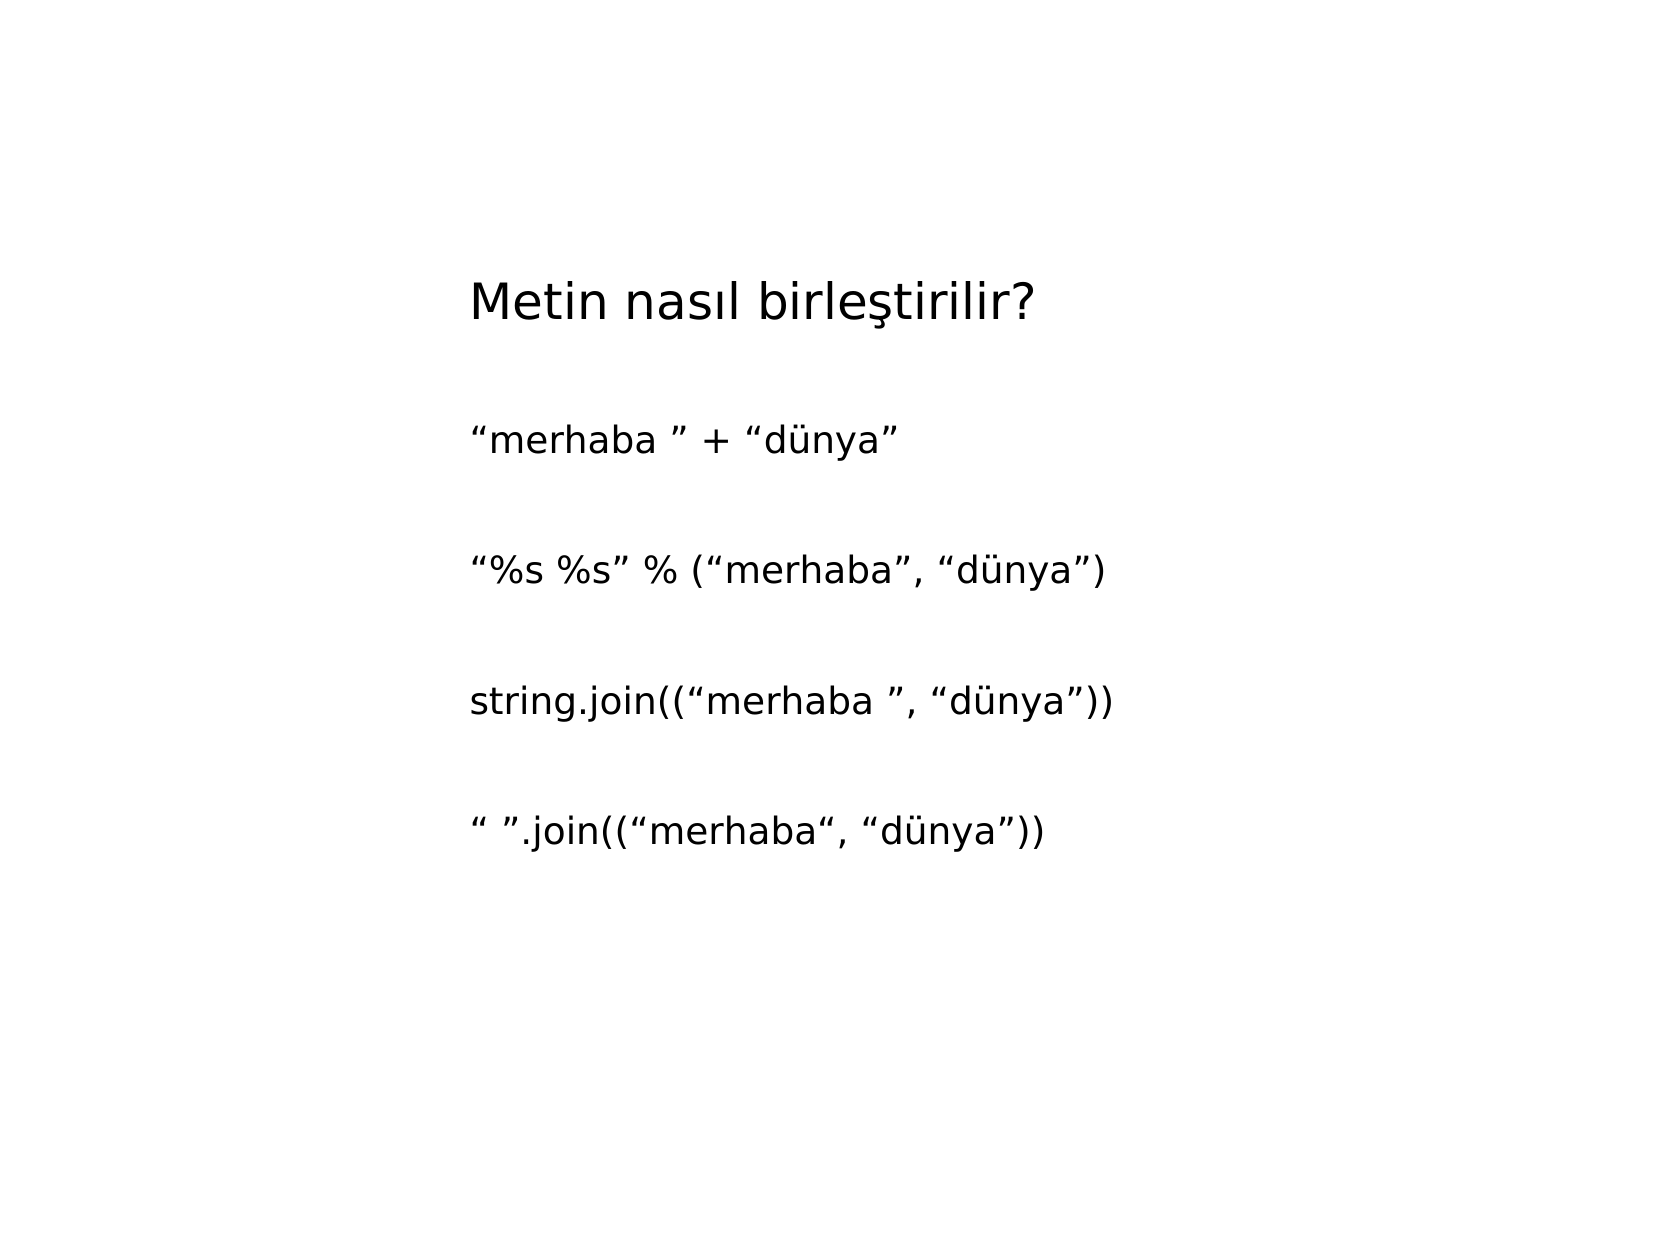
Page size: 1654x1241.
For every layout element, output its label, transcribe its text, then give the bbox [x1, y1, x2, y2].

text_box Metin nasıl birleştirilir? “merhaba ” + “dünya” “%s %s” % (“merhaba”, “dünya”) string.join((“merhaba ”, “dünya”)) “ ”.join((“merhaba“, “dünya”)) [454, 265, 1130, 862]
